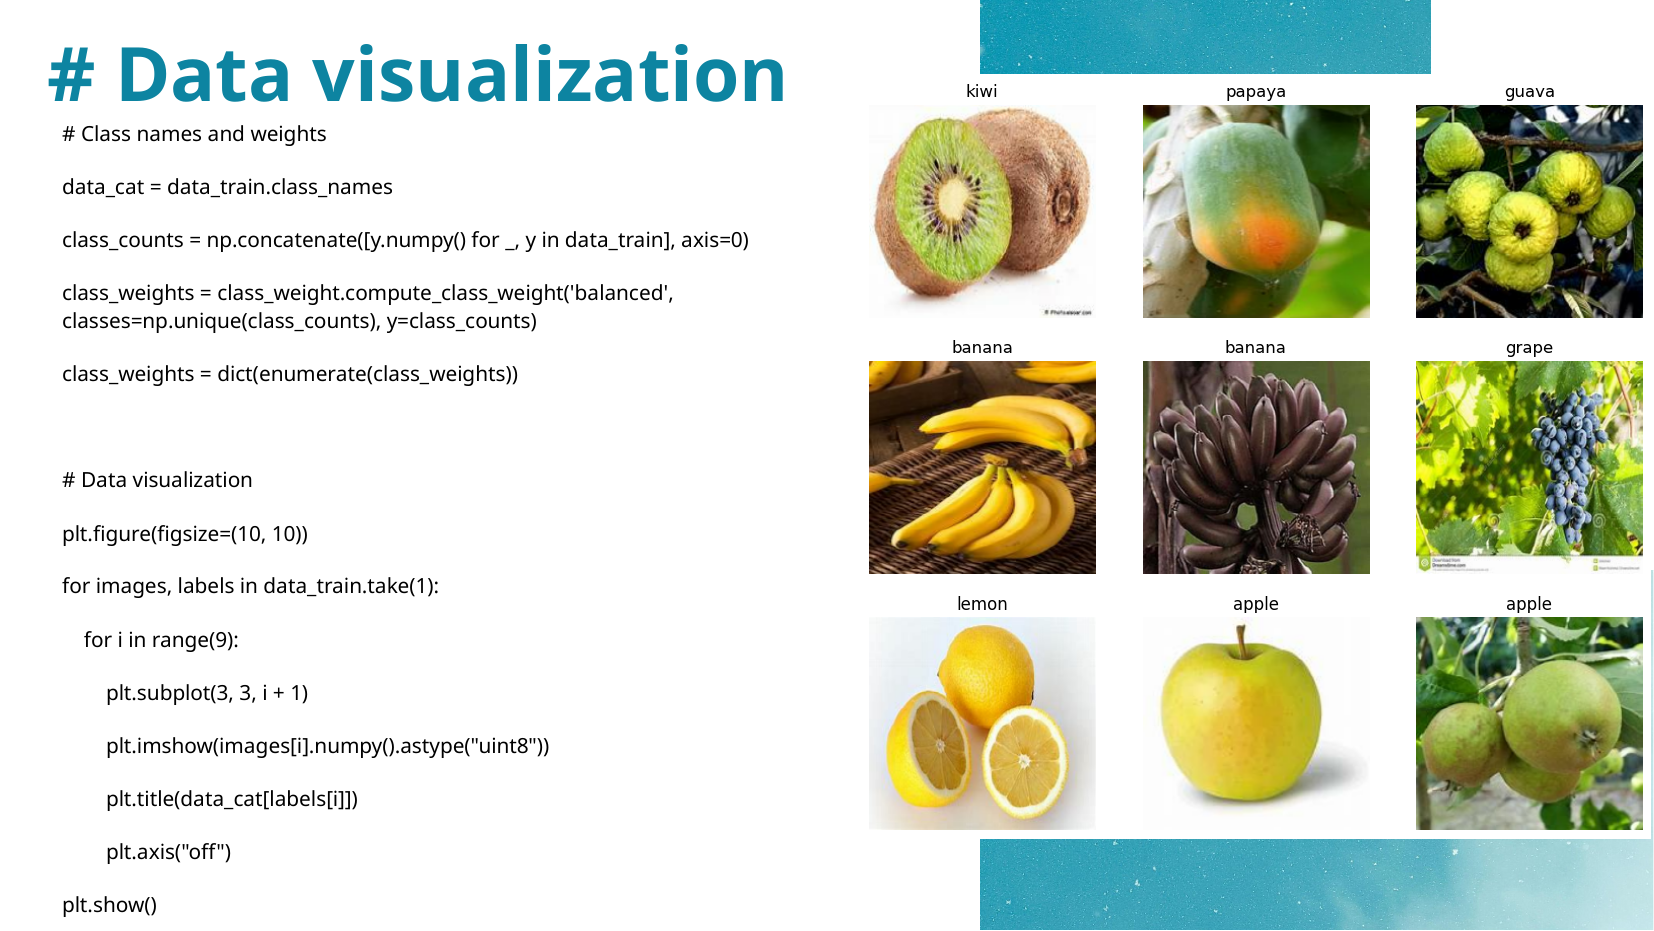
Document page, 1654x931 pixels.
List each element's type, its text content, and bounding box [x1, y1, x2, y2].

text_box # Class names and weights data_cat = data_train.class_names class_counts = np.concatenate([y.numpy() for _, y in data_train], axis=0) class_weights = class_weight.compute_class_weight('balanced', classes=np.unique(class_counts), y=class_counts) class_weights = dict(enumerate(class_weights)) # Data visualization plt.figure(figsize=(10, 10)) for images, labels in data_train.take(1): for i in range(9): plt.subplot(3, 3, i + 1) plt.imshow(images[i].numpy().astype("uint8")) plt.title(data_cat[labels[i]]) plt.axis("off") plt.show() [47, 111, 985, 931]
title # Data visualization [47, 0, 981, 111]
picture [859, 0, 1654, 930]
